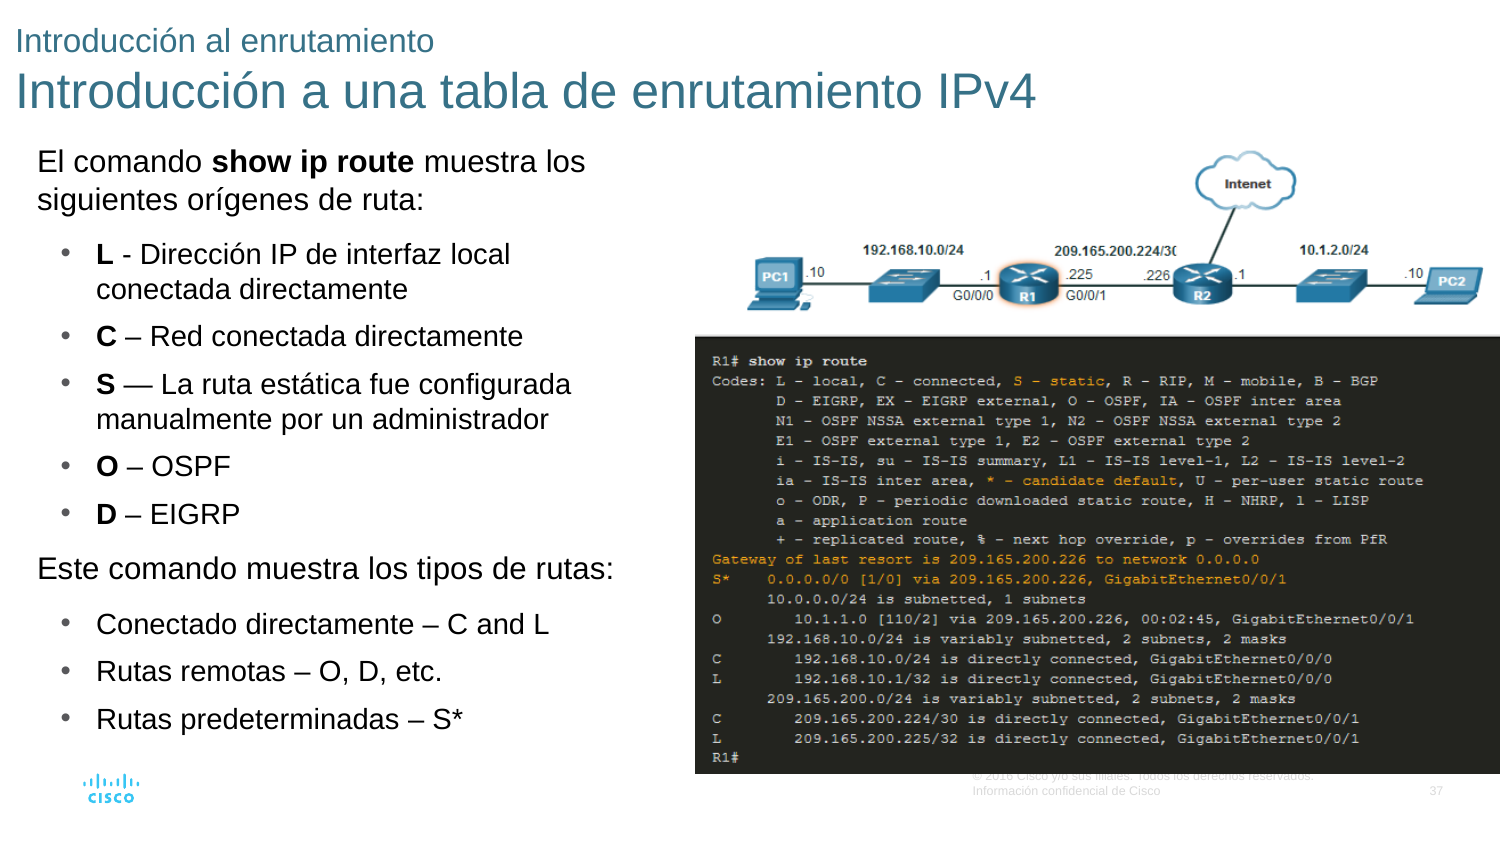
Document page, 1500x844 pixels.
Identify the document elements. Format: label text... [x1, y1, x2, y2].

title Introducción al enrutamiento Introducción a una tabla de enrutamiento IPv4 [0, 6, 1500, 131]
list El comando show ip route muestra los siguientes orígenes de ruta: L - Dirección IP de interfaz local conectada directamente C – Red conectada directamente S — La ruta estática fue configurada manualmente por un administrador O – OSPF D – EIGRP Este comando muestra los tipos de rutas: Conectado directamente – C and L Rutas remotas – O, D, etc. Rutas predeterminadas – S* [22, 134, 675, 745]
picture [695, 133, 1500, 774]
